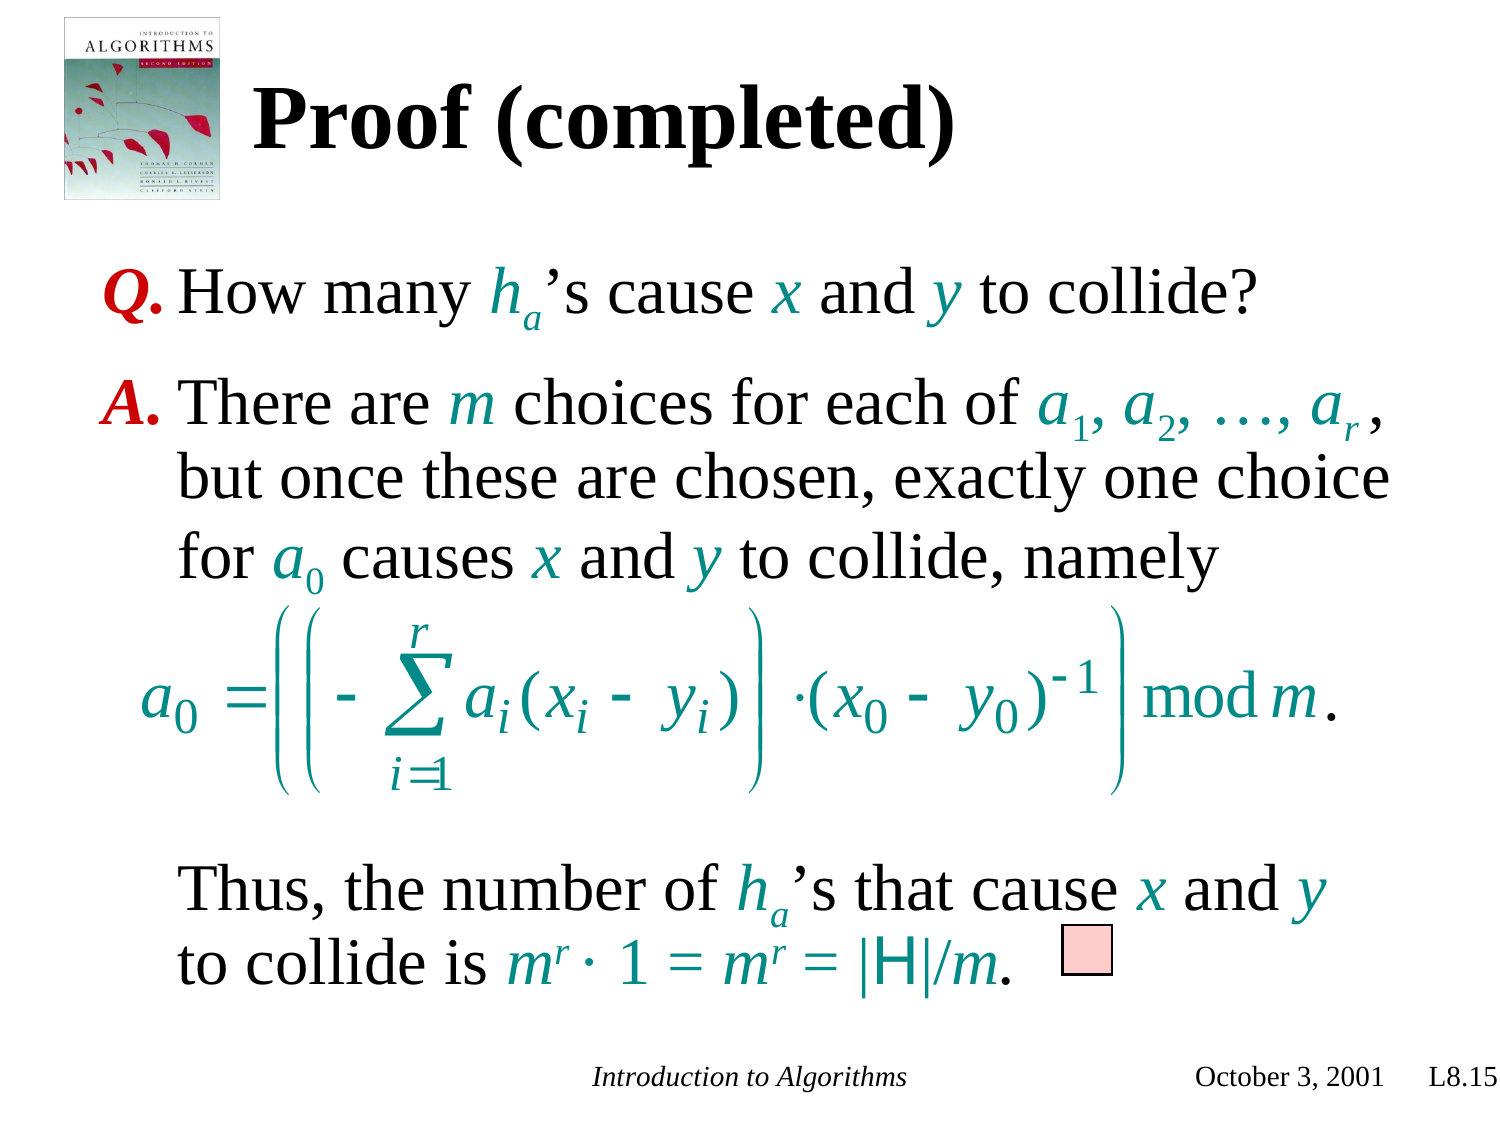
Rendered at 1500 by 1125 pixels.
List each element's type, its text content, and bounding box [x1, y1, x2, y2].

text_box October 3, 2001 L8.<number> [1087, 1049, 1500, 1101]
text_box Proof (completed) [237, 24, 1476, 213]
text_box A. There are m choices for each of a1, a2, …, ar , but once these are chosen, exactly one choice for a0 causes x and y to collide, namely [87, 351, 1413, 603]
picture [64, 17, 220, 200]
text_box Q. How many ha’s cause x and y to collide? [87, 240, 1276, 339]
text_box Thus, the number of ha’s that cause x and y to collide is mr · 1 = mr = |H|/m. [87, 837, 1400, 1007]
text_box . [1308, 645, 1356, 742]
text_box Introduction to Algorithms [577, 1049, 923, 1101]
chart [137, 600, 1321, 800]
